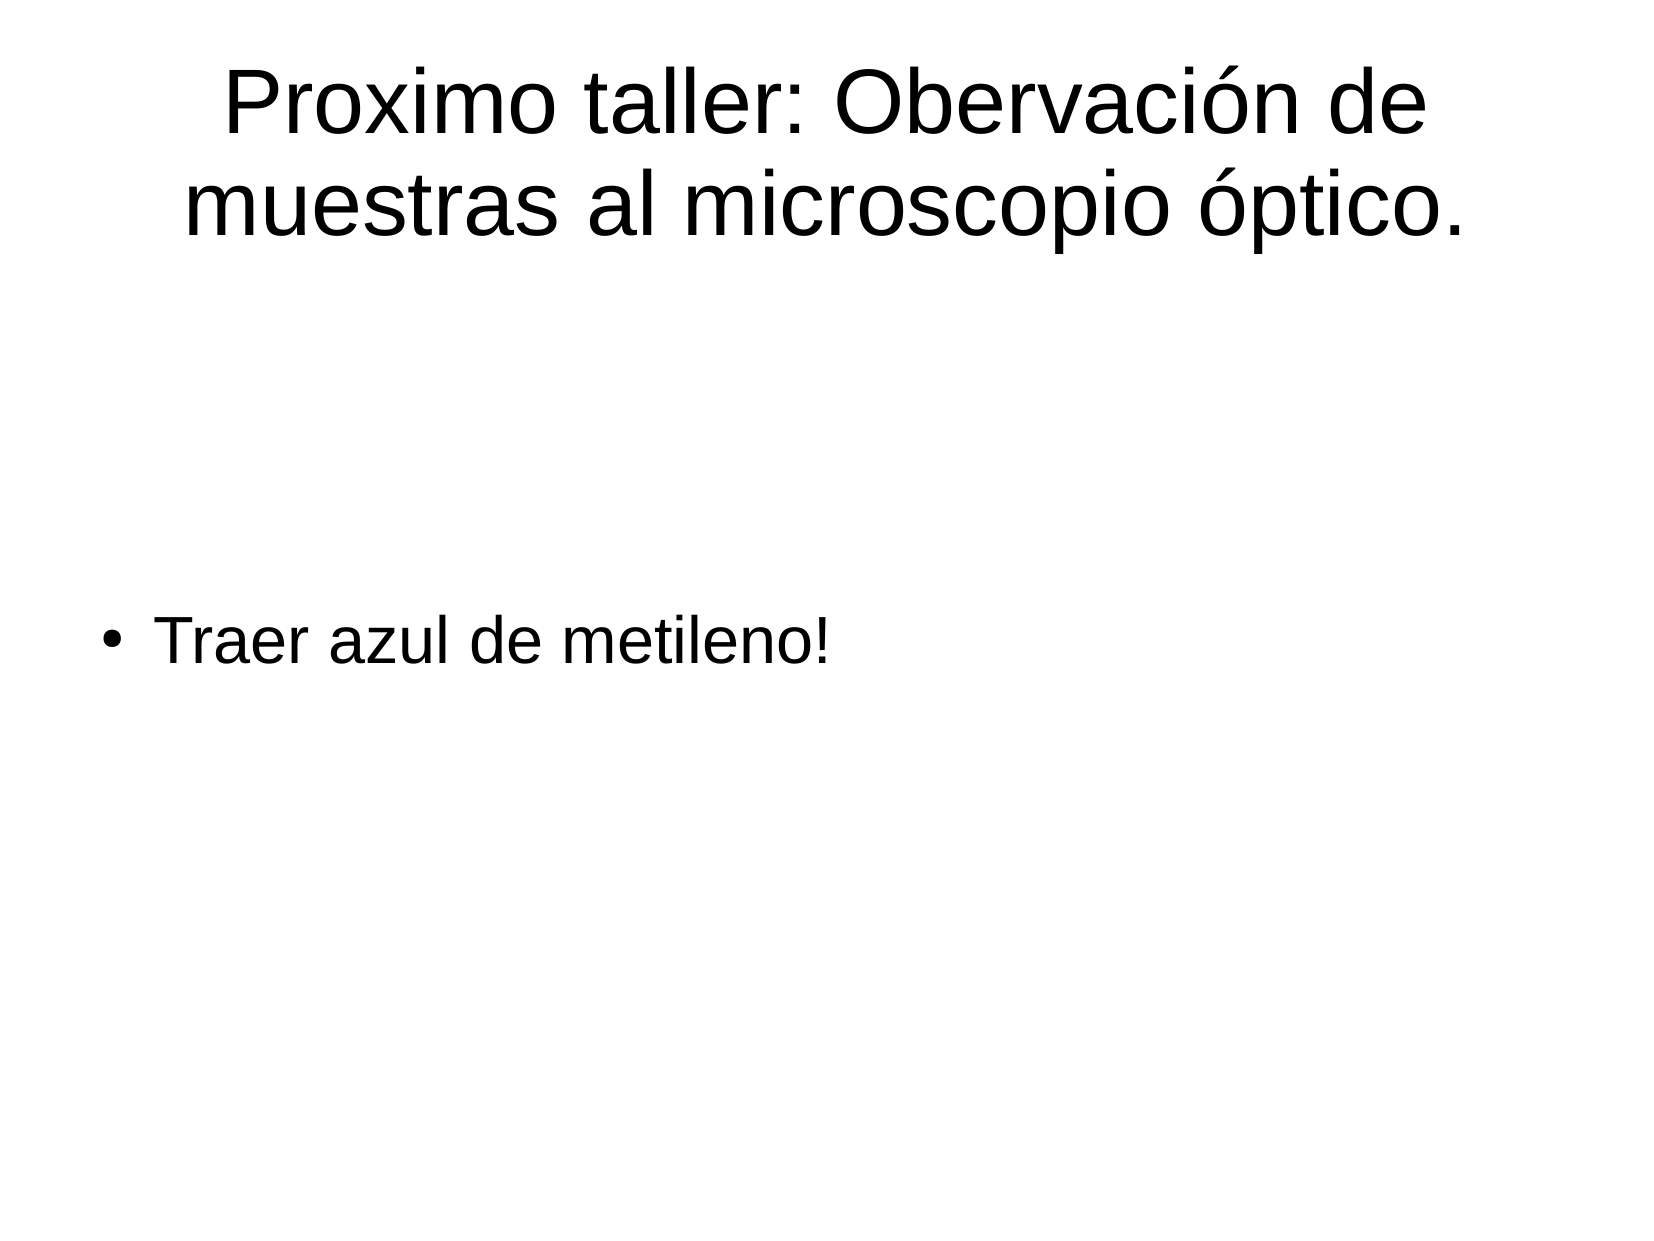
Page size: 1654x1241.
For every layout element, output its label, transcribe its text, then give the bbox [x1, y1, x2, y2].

list Traer azul de metileno! [82, 290, 1571, 1010]
title Proximo taller: Obervación de muestras al microscopio óptico. [82, 49, 1571, 257]
